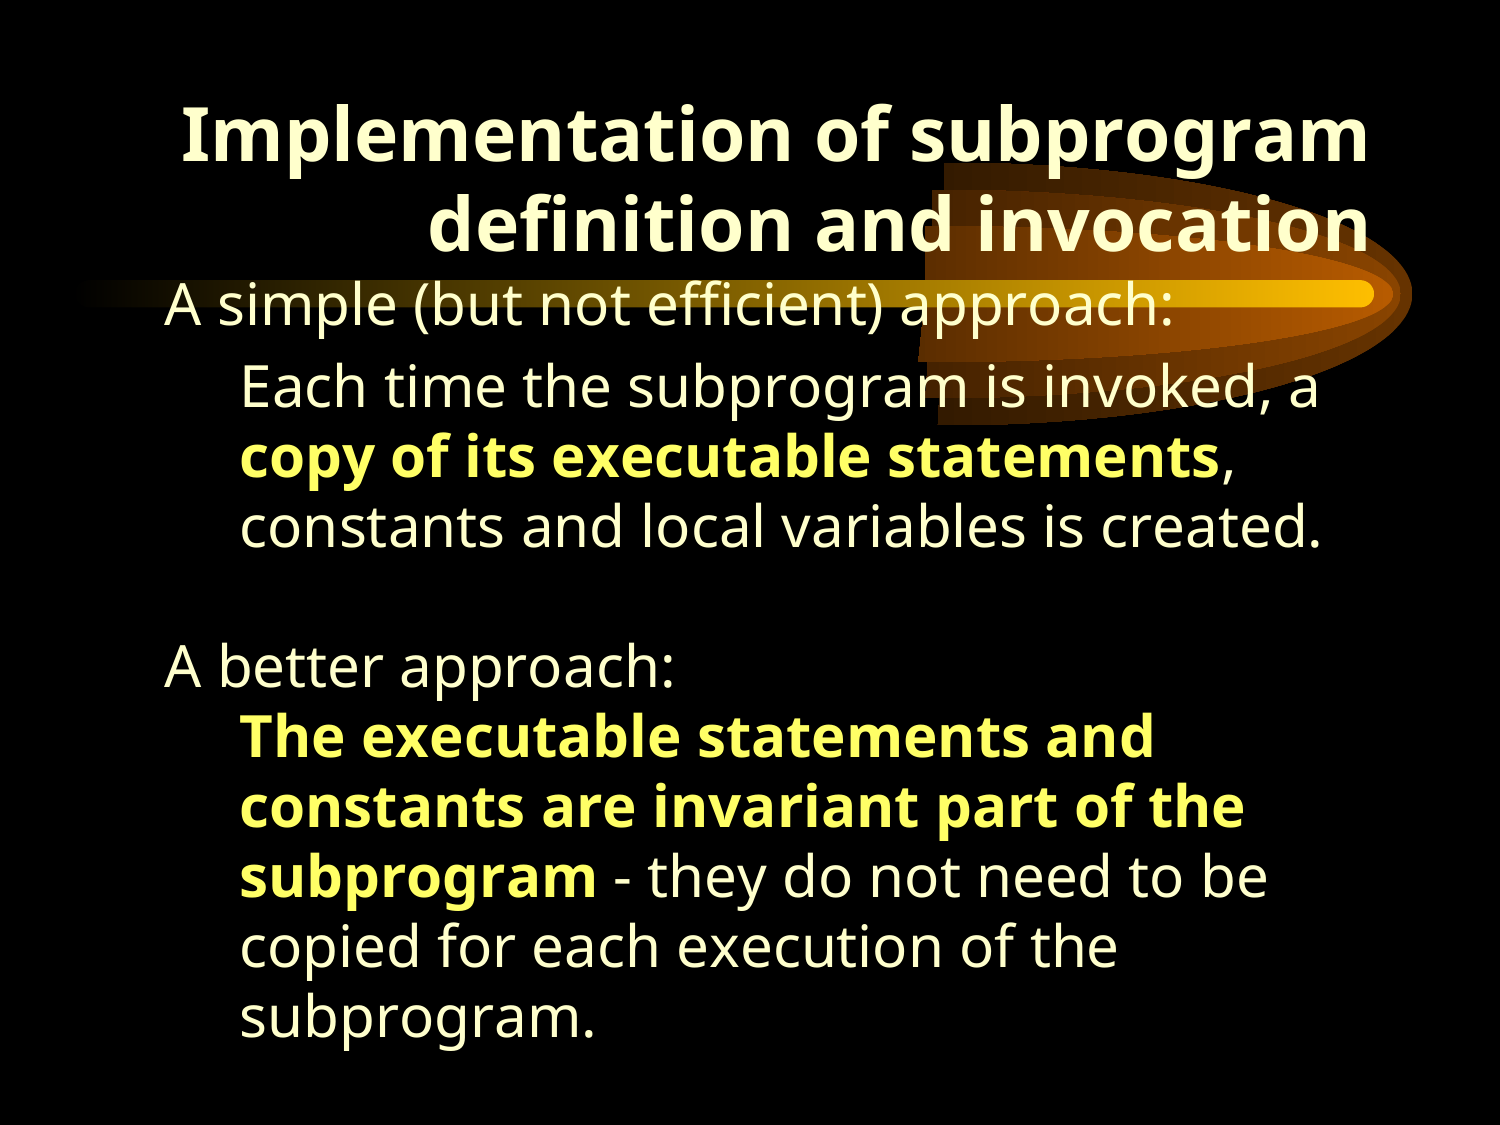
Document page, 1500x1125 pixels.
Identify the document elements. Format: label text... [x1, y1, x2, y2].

text_box A simple (but not efficient) approach: Each time the subprogram is invoked, a copy of its executable statements, constants and local variables is created. A better approach: The executable statements and constants are invariant part of the subprogram - they do not need to be copied for each execution of the subprogram. [0, 259, 1413, 1057]
title Implementation of subprogram definition and invocation [112, 86, 1388, 259]
